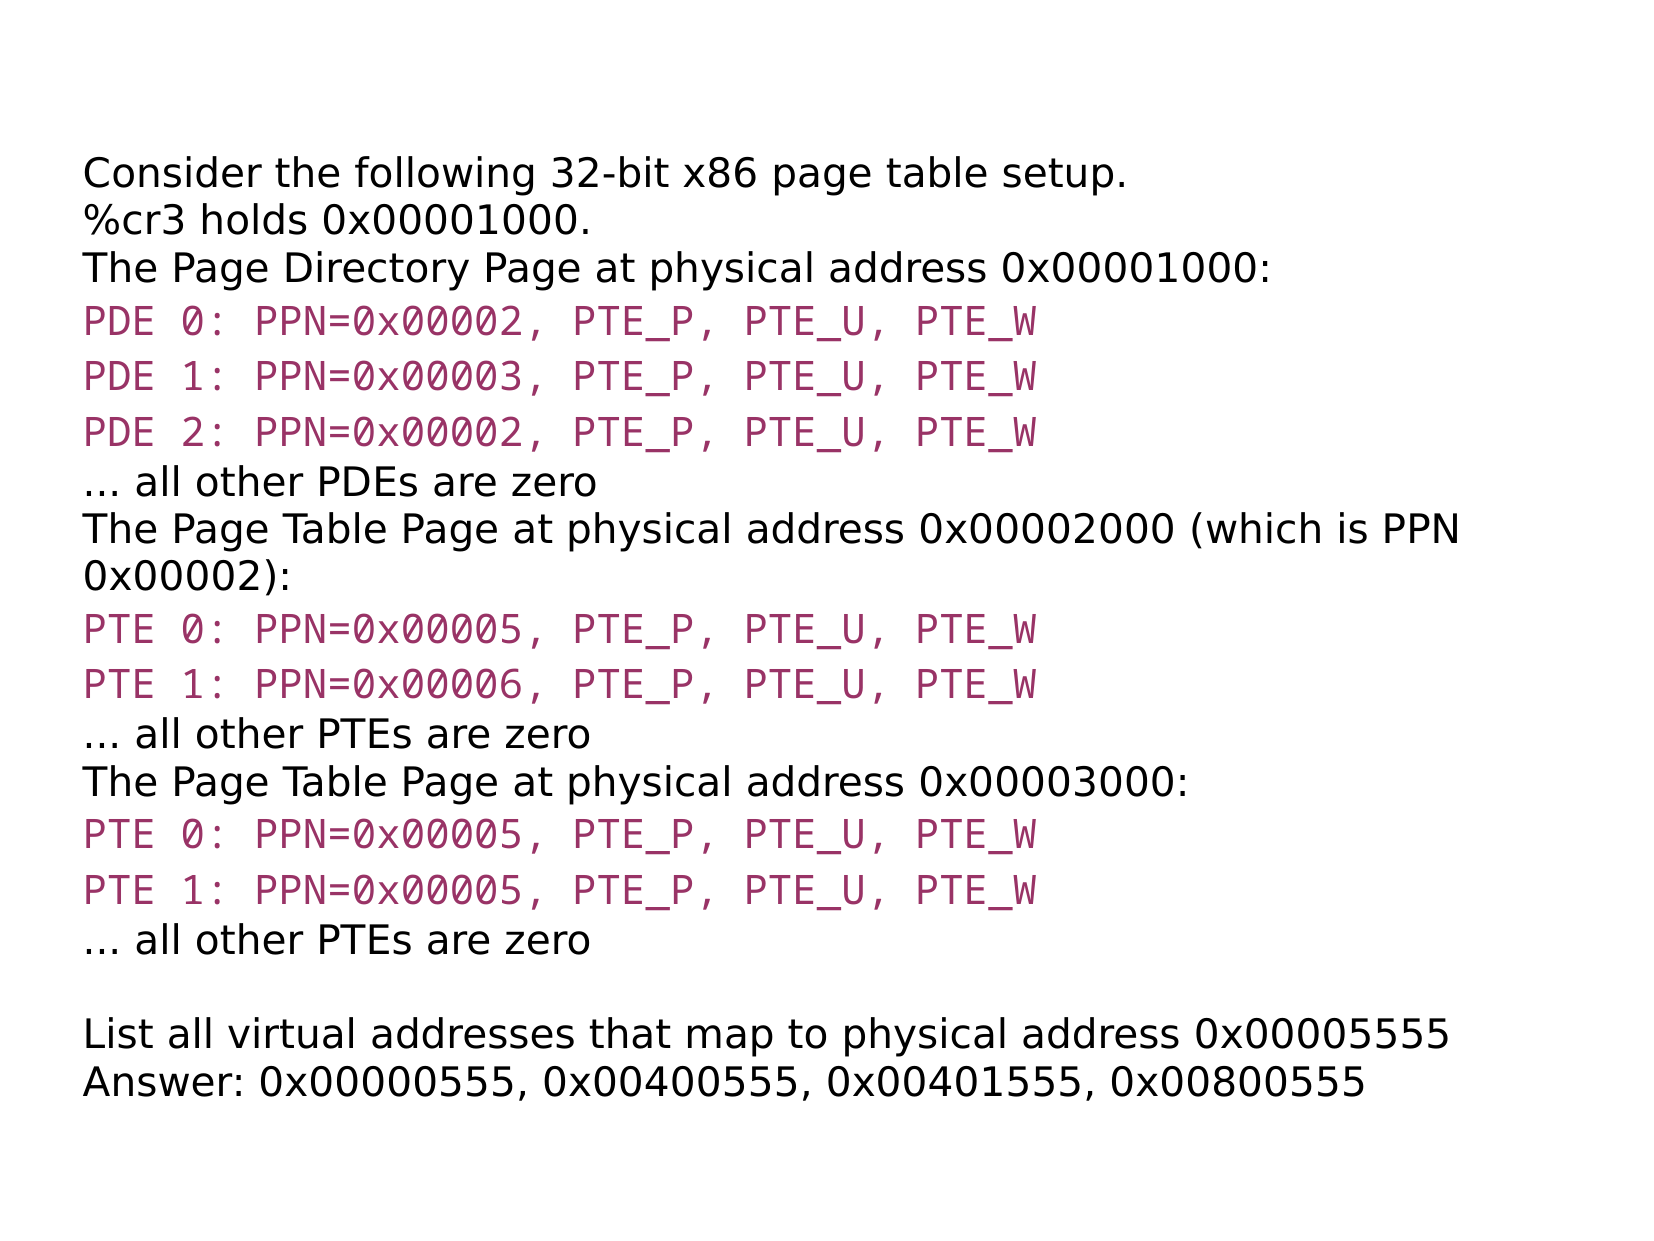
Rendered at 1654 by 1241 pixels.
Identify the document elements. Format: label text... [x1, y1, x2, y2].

list Consider the following 32-bit x86 page table setup. %cr3 holds 0x00001000. The Page Directory Page at physical address 0x00001000: PDE 0: PPN=0x00002, PTE_P, PTE_U, PTE_W PDE 1: PPN=0x00003, PTE_P, PTE_U, PTE_W PDE 2: PPN=0x00002, PTE_P, PTE_U, PTE_W ... all other PDEs are zero The Page Table Page at physical address 0x00002000 (which is PPN 0x00002): PTE 0: PPN=0x00005, PTE_P, PTE_U, PTE_W PTE 1: PPN=0x00006, PTE_P, PTE_U, PTE_W ... all other PTEs are zero The Page Table Page at physical address 0x00003000: PTE 0: PPN=0x00005, PTE_P, PTE_U, PTE_W PTE 1: PPN=0x00005, PTE_P, PTE_U, PTE_W ... all other PTEs are zero List all virtual addresses that map to physical address 0x00005555 Answer: 0x00000555, 0x00400555, 0x00401555, 0x00800555 [82, 150, 1571, 1109]
